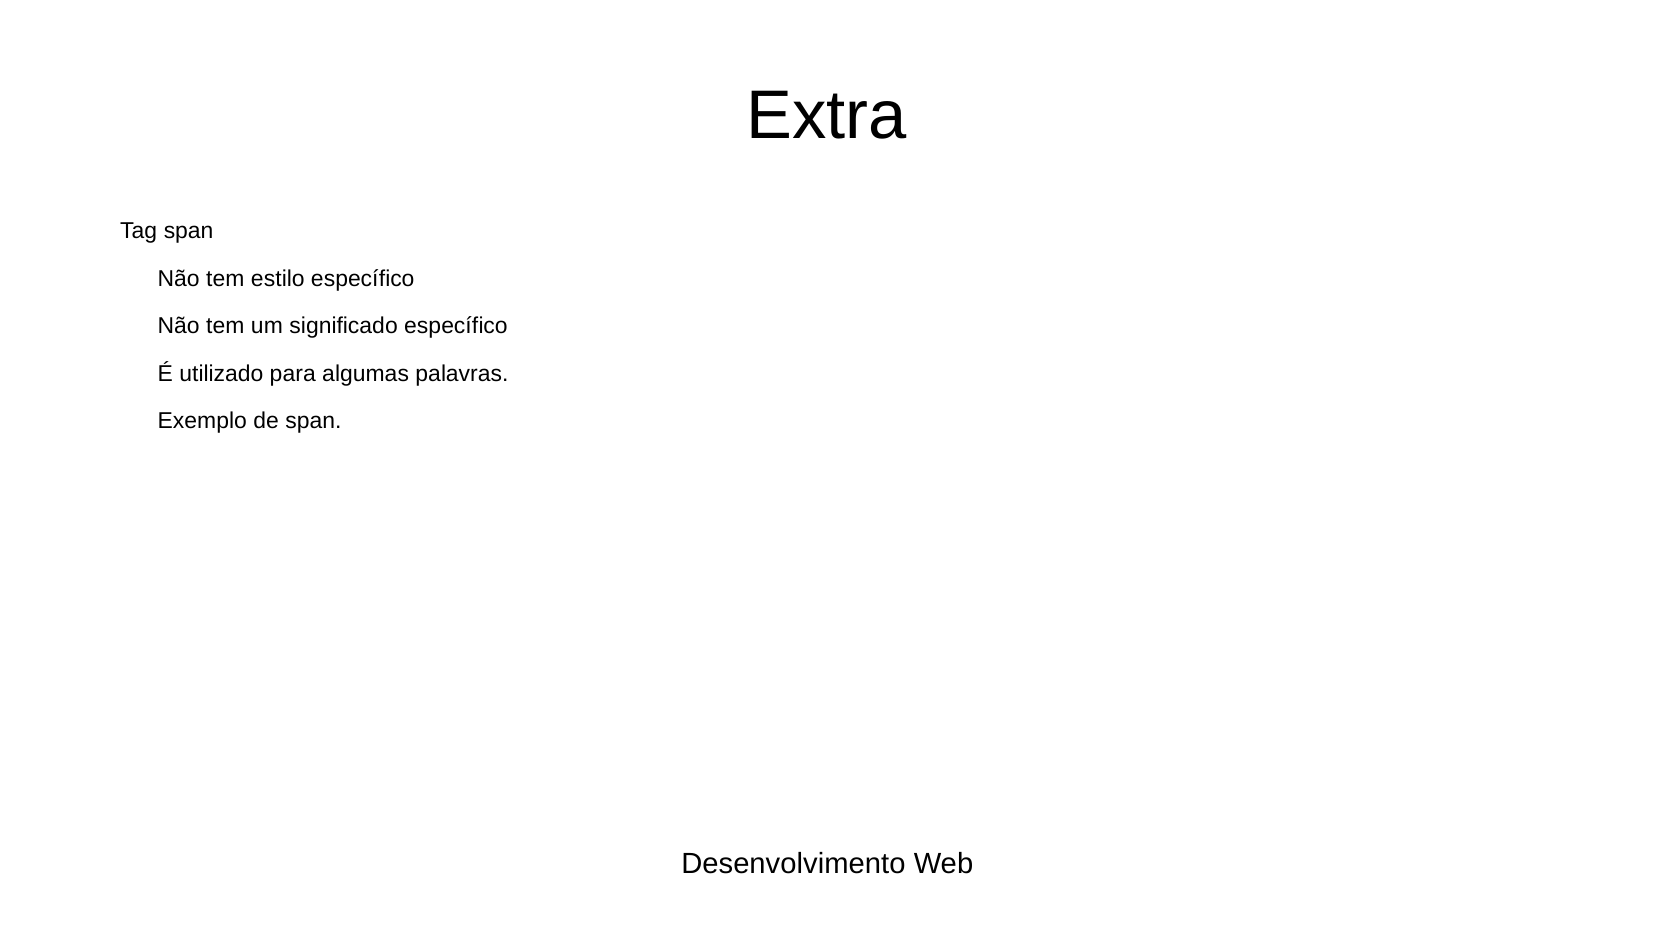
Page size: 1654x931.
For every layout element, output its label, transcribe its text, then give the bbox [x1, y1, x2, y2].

title Extra [82, 37, 1571, 193]
list Tag span Não tem estilo específico Não tem um significado específico É utilizado para algumas palavras. Exemplo de span. [82, 217, 1571, 758]
